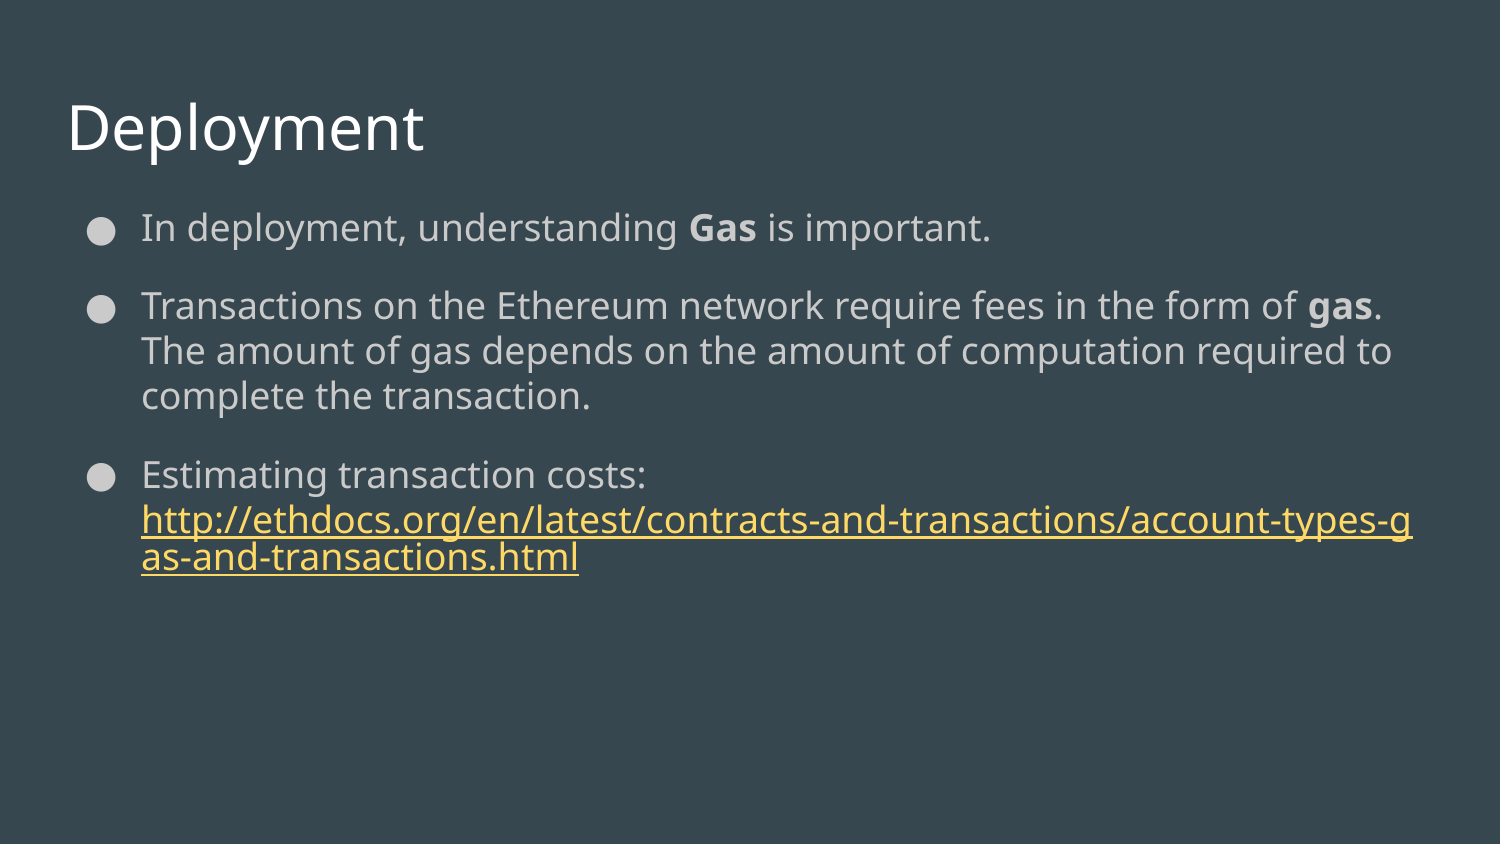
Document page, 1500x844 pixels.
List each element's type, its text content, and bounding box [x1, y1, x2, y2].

list In deployment, understanding Gas is important. Transactions on the Ethereum network require fees in the form of gas. The amount of gas depends on the amount of computation required to complete the transaction. Estimating transaction costs: http://ethdocs.org/en/latest/contracts-and-transactions/account-types-gas-and-transactions.html [51, 189, 1449, 750]
title Deployment [51, 72, 1449, 167]
